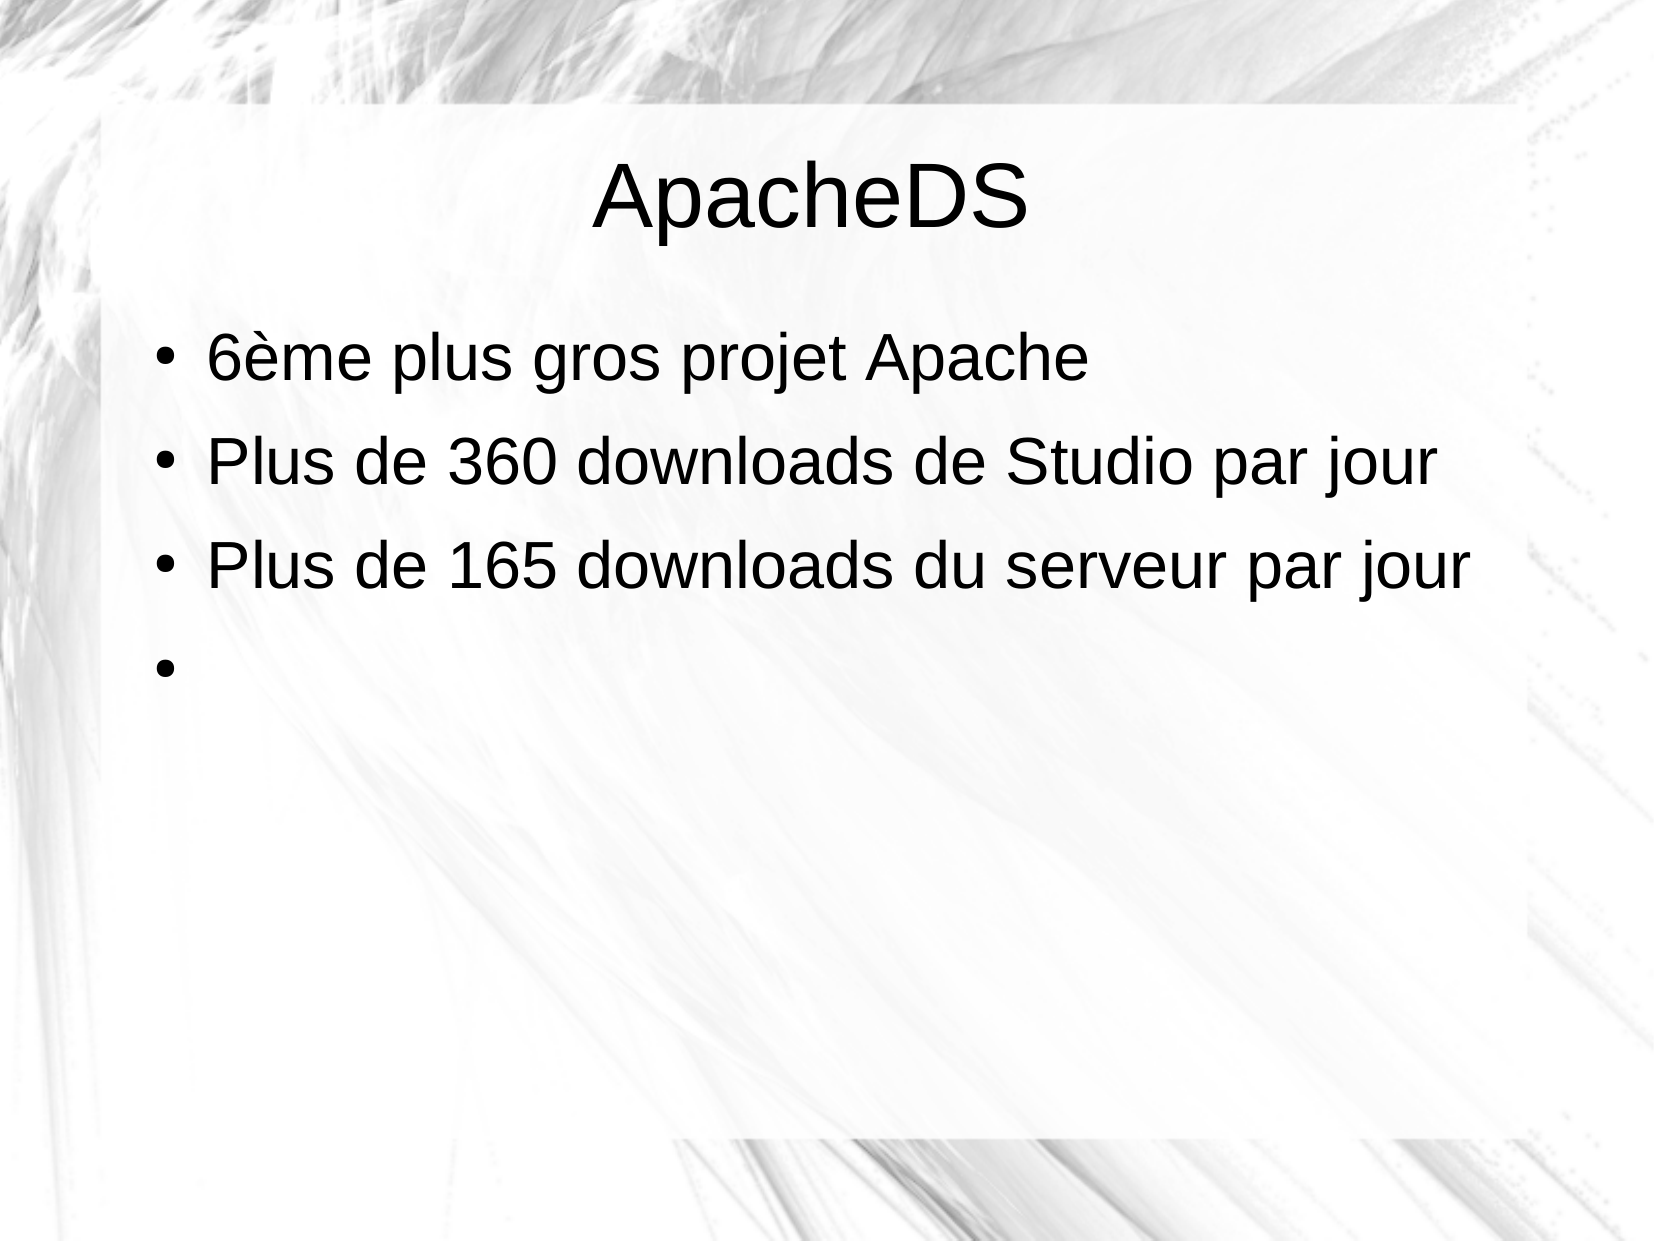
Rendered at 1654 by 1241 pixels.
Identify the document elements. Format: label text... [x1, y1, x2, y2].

picture [0, 0, 1654, 1241]
list 6ème plus gros projet Apache Plus de 360 downloads de Studio par jour Plus de 165 downloads du serveur par jour [118, 319, 1571, 931]
title ApacheDS [118, 119, 1506, 273]
